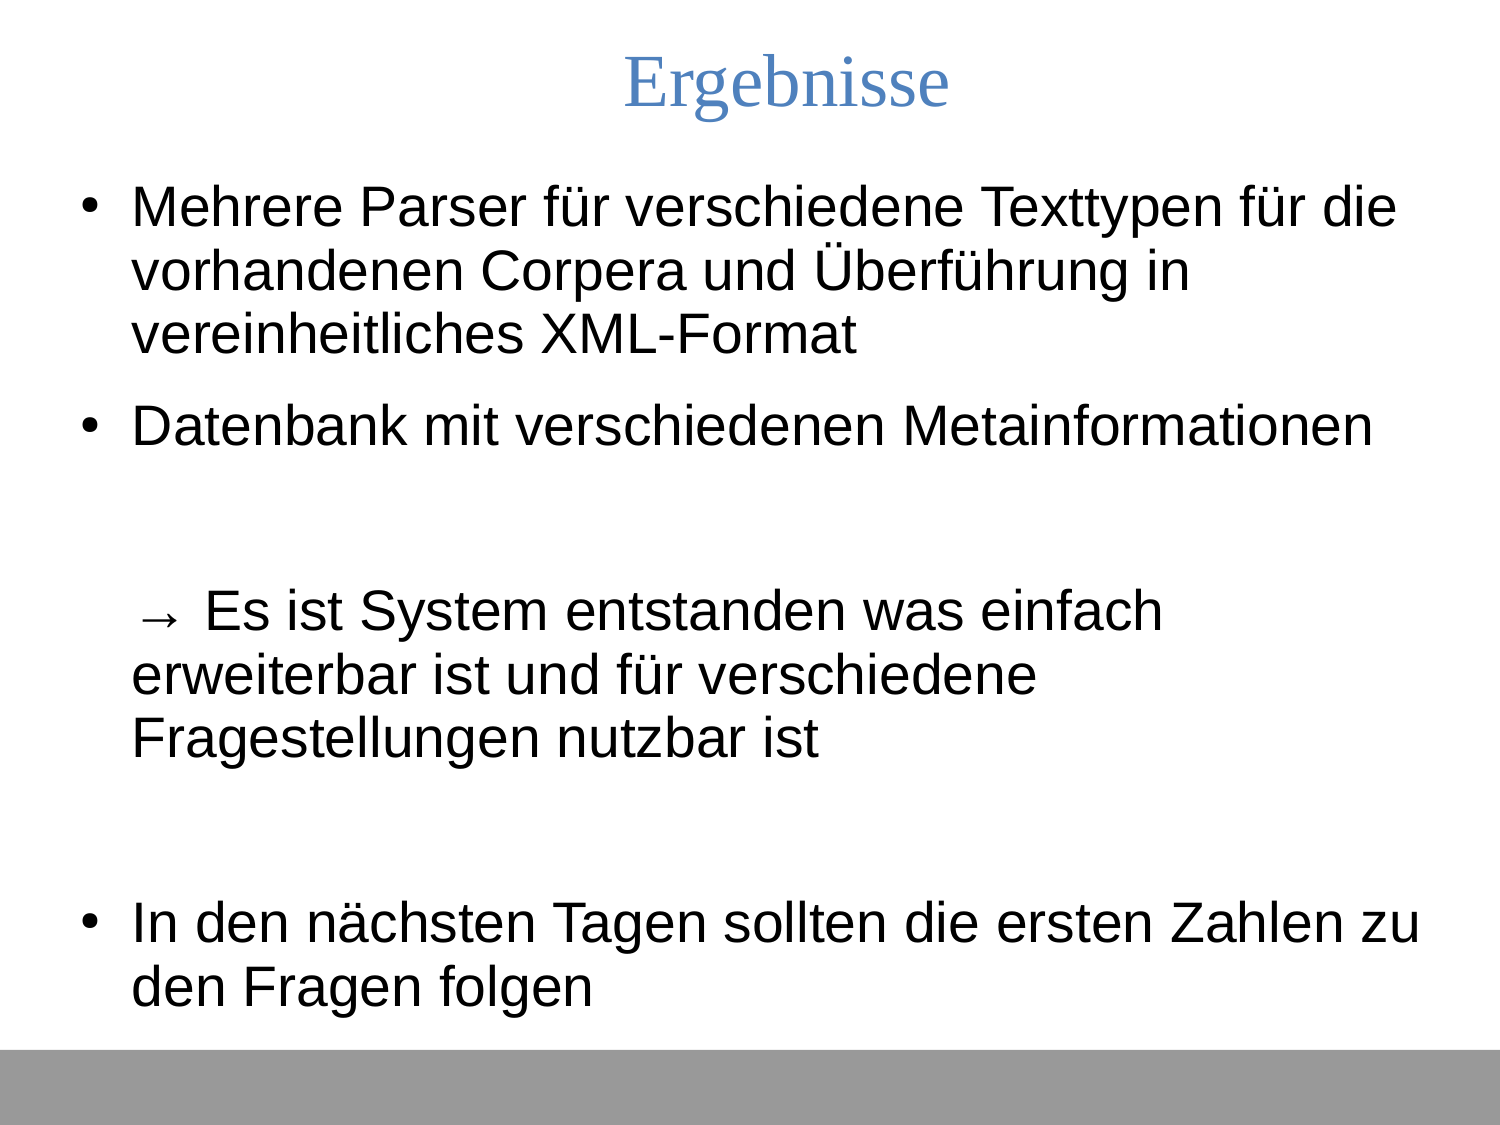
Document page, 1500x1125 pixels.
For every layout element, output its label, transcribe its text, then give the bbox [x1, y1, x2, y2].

list Mehrere Parser für verschiedene Texttypen für die vorhandenen Corpera und Überführung in vereinheitliches XML-Format Datenbank mit verschiedenen Metainformationen → Es ist System entstanden was einfach erweiterbar ist und für verschiedene Fragestellungen nutzbar ist In den nächsten Tagen sollten die ersten Zahlen zu den Fragen folgen [62, 174, 1450, 1025]
title Ergebnisse [62, 12, 1450, 150]
